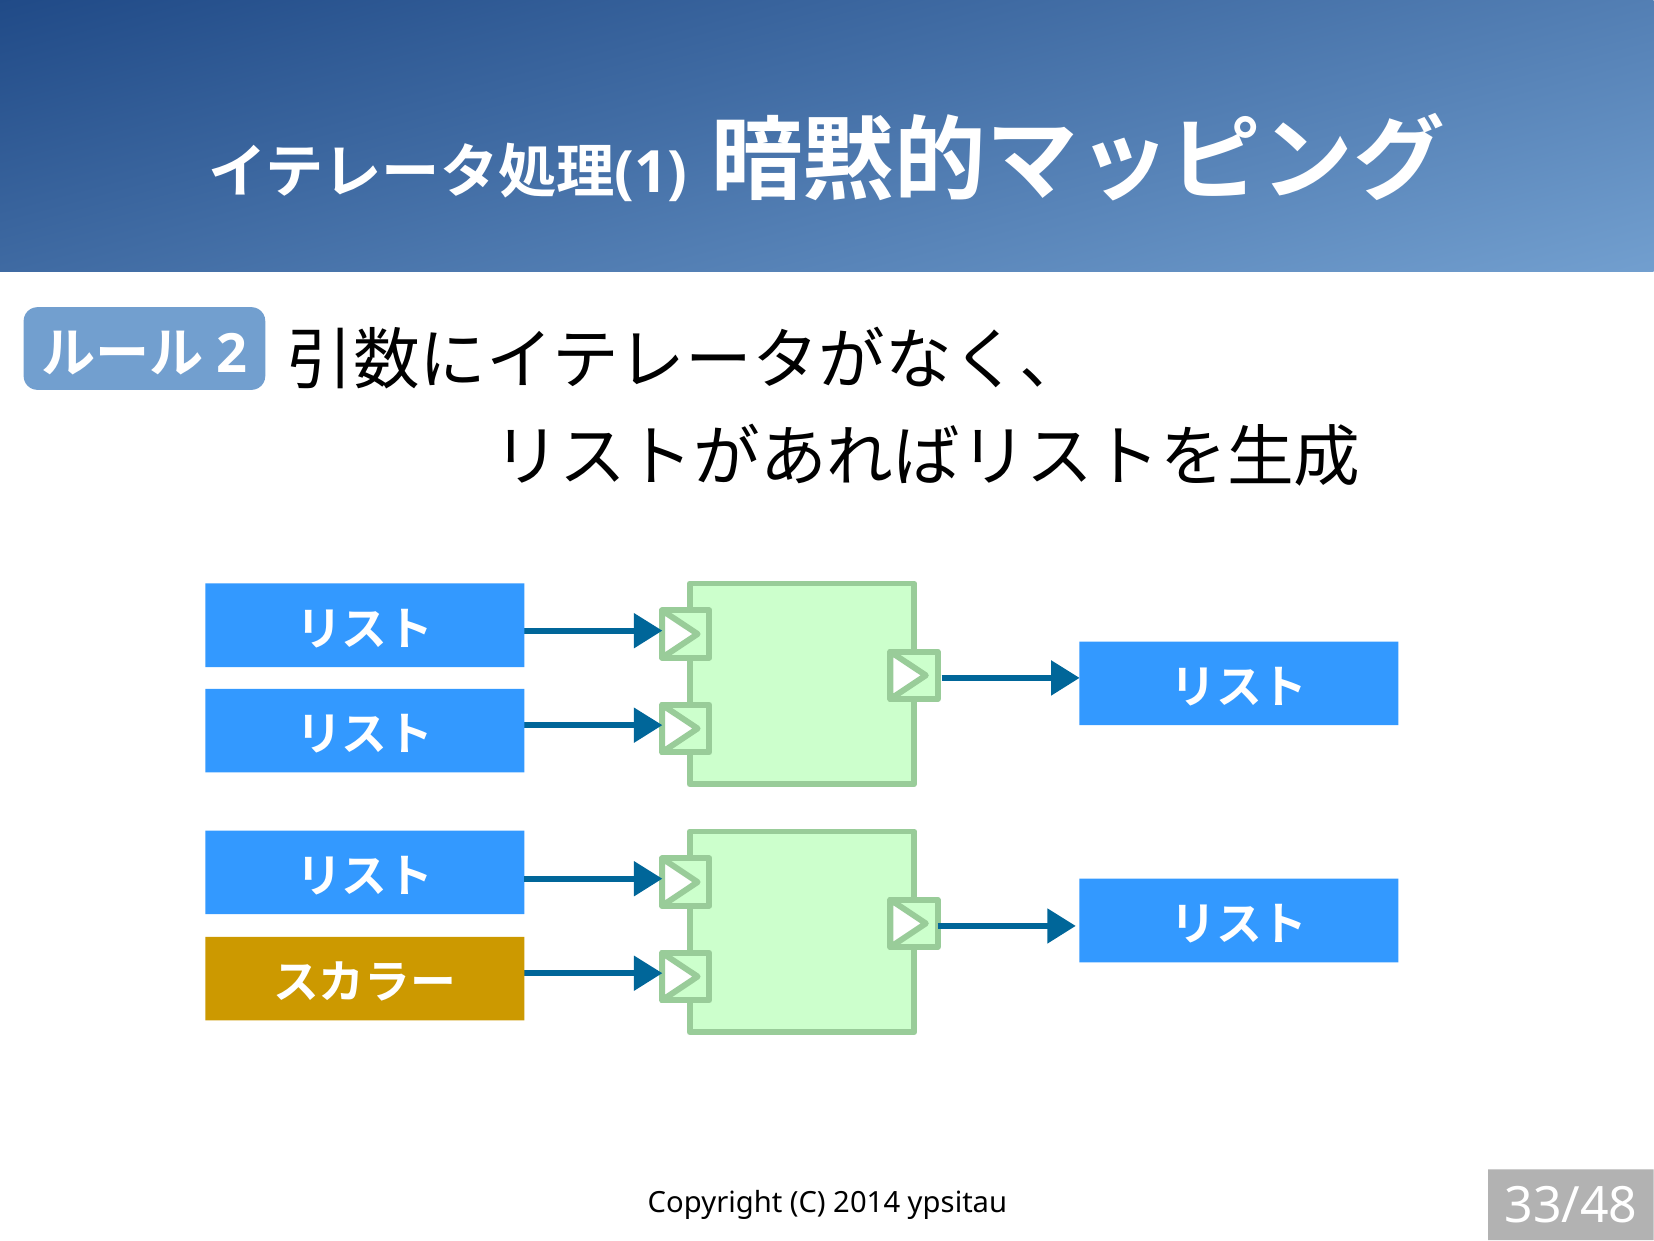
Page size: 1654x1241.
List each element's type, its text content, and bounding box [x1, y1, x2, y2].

text_box リスト [205, 688, 525, 773]
text_box [662, 583, 938, 785]
text_box リスト [205, 583, 525, 668]
text_box ルール 2 [23, 307, 266, 390]
text_box 引数にイテレータがなく、 リストがあればリストを生成 [271, 298, 1376, 514]
text_box リスト [1079, 641, 1399, 726]
title イテレータ処理(1) 暗黙的マッピング [82, 49, 1571, 257]
text_box スカラー [205, 936, 525, 1021]
text_box [662, 831, 938, 1033]
text_box リスト [1079, 878, 1399, 963]
text_box リスト [205, 830, 525, 915]
